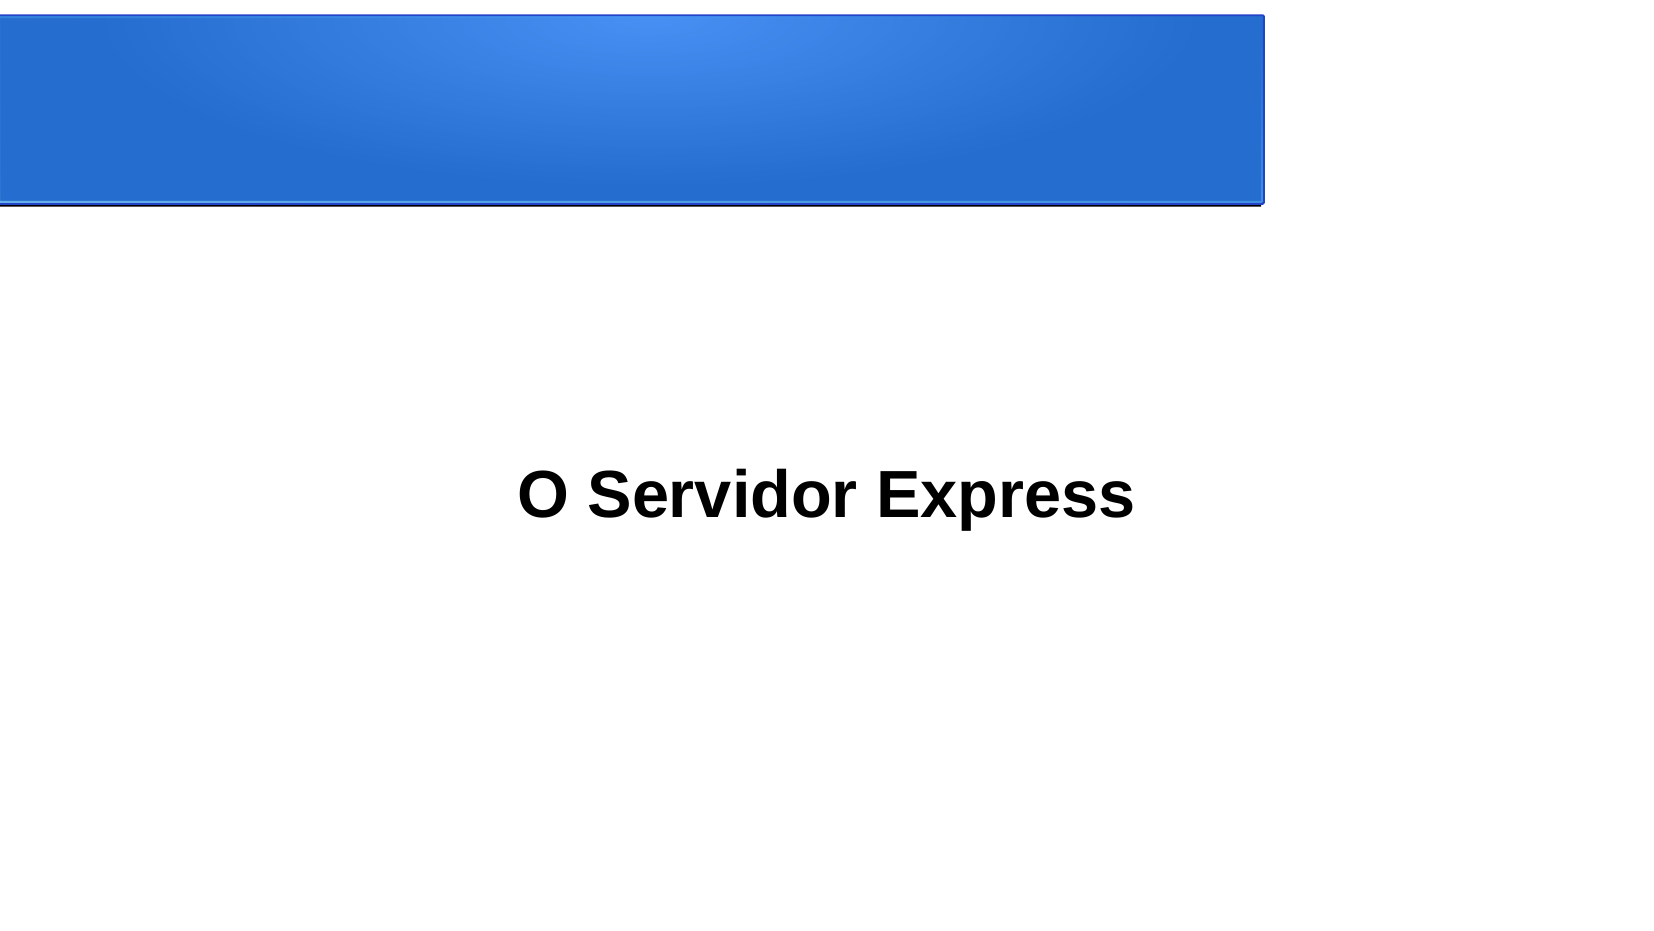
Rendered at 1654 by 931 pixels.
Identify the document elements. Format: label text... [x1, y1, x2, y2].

text_box O Servidor Express [82, 224, 1571, 764]
